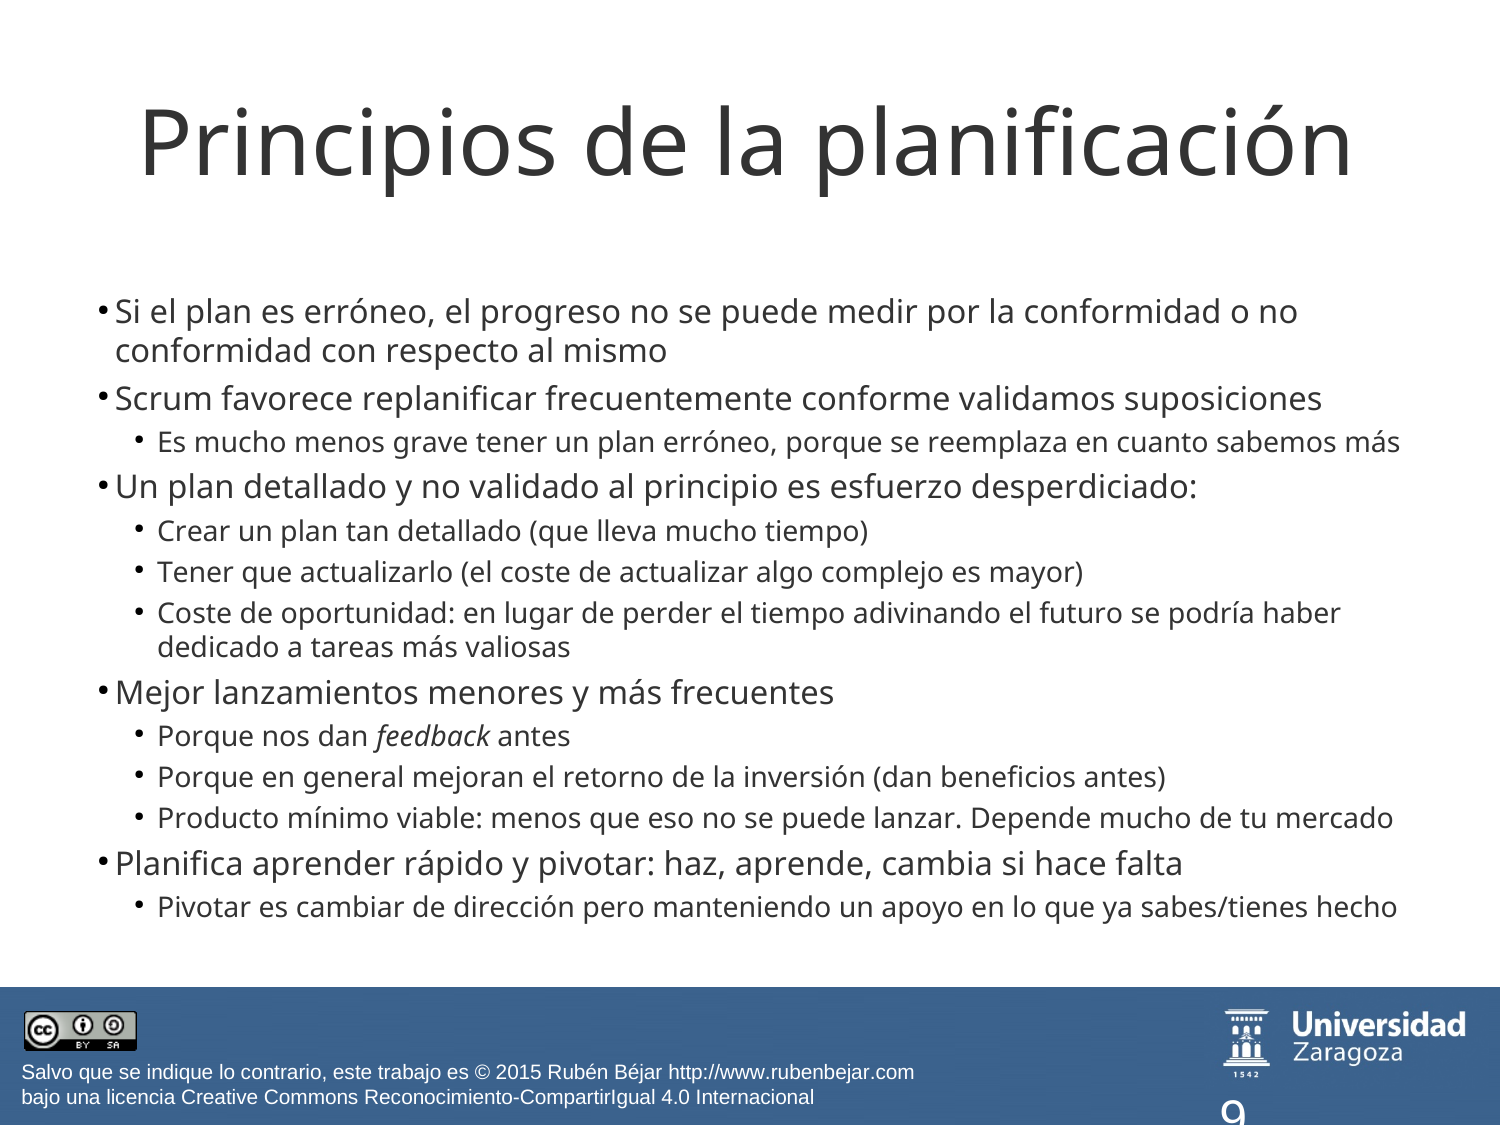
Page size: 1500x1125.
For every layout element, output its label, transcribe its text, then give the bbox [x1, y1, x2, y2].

picture [0, 987, 1500, 1125]
title Principios de la planificación [74, 21, 1420, 257]
picture [1226, 1104, 1240, 1120]
list Si el plan es erróneo, el progreso no se puede medir por la conformidad o no conformidad con respecto al mismo Scrum favorece replanificar frecuentemente conforme validamos suposiciones Es mucho menos grave tener un plan erróneo, porque se reemplaza en cuanto sabemos más Un plan detallado y no validado al principio es esfuerzo desperdiciado: Crear un plan tan detallado (que lleva mucho tiempo) Tener que actualizarlo (el coste de actualizar algo complejo es mayor) Coste de oportunidad: en lugar de perder el tiempo adivinando el futuro se podría haber dedicado a tareas más valiosas Mejor lanzamientos menores y más frecuentes Porque nos dan feedback antes Porque en general mejoran el retorno de la inversión (dan beneficios antes) Producto mínimo viable: menos que eso no se puede lanzar. Depende mucho de tu mercado Planifica aprender rápido y pivotar: haz, aprende, cambia si hace falta Pivotar es cambiar de dirección pero manteniendo un apoyo en lo que ya sabes/tienes hecho [82, 283, 1418, 957]
